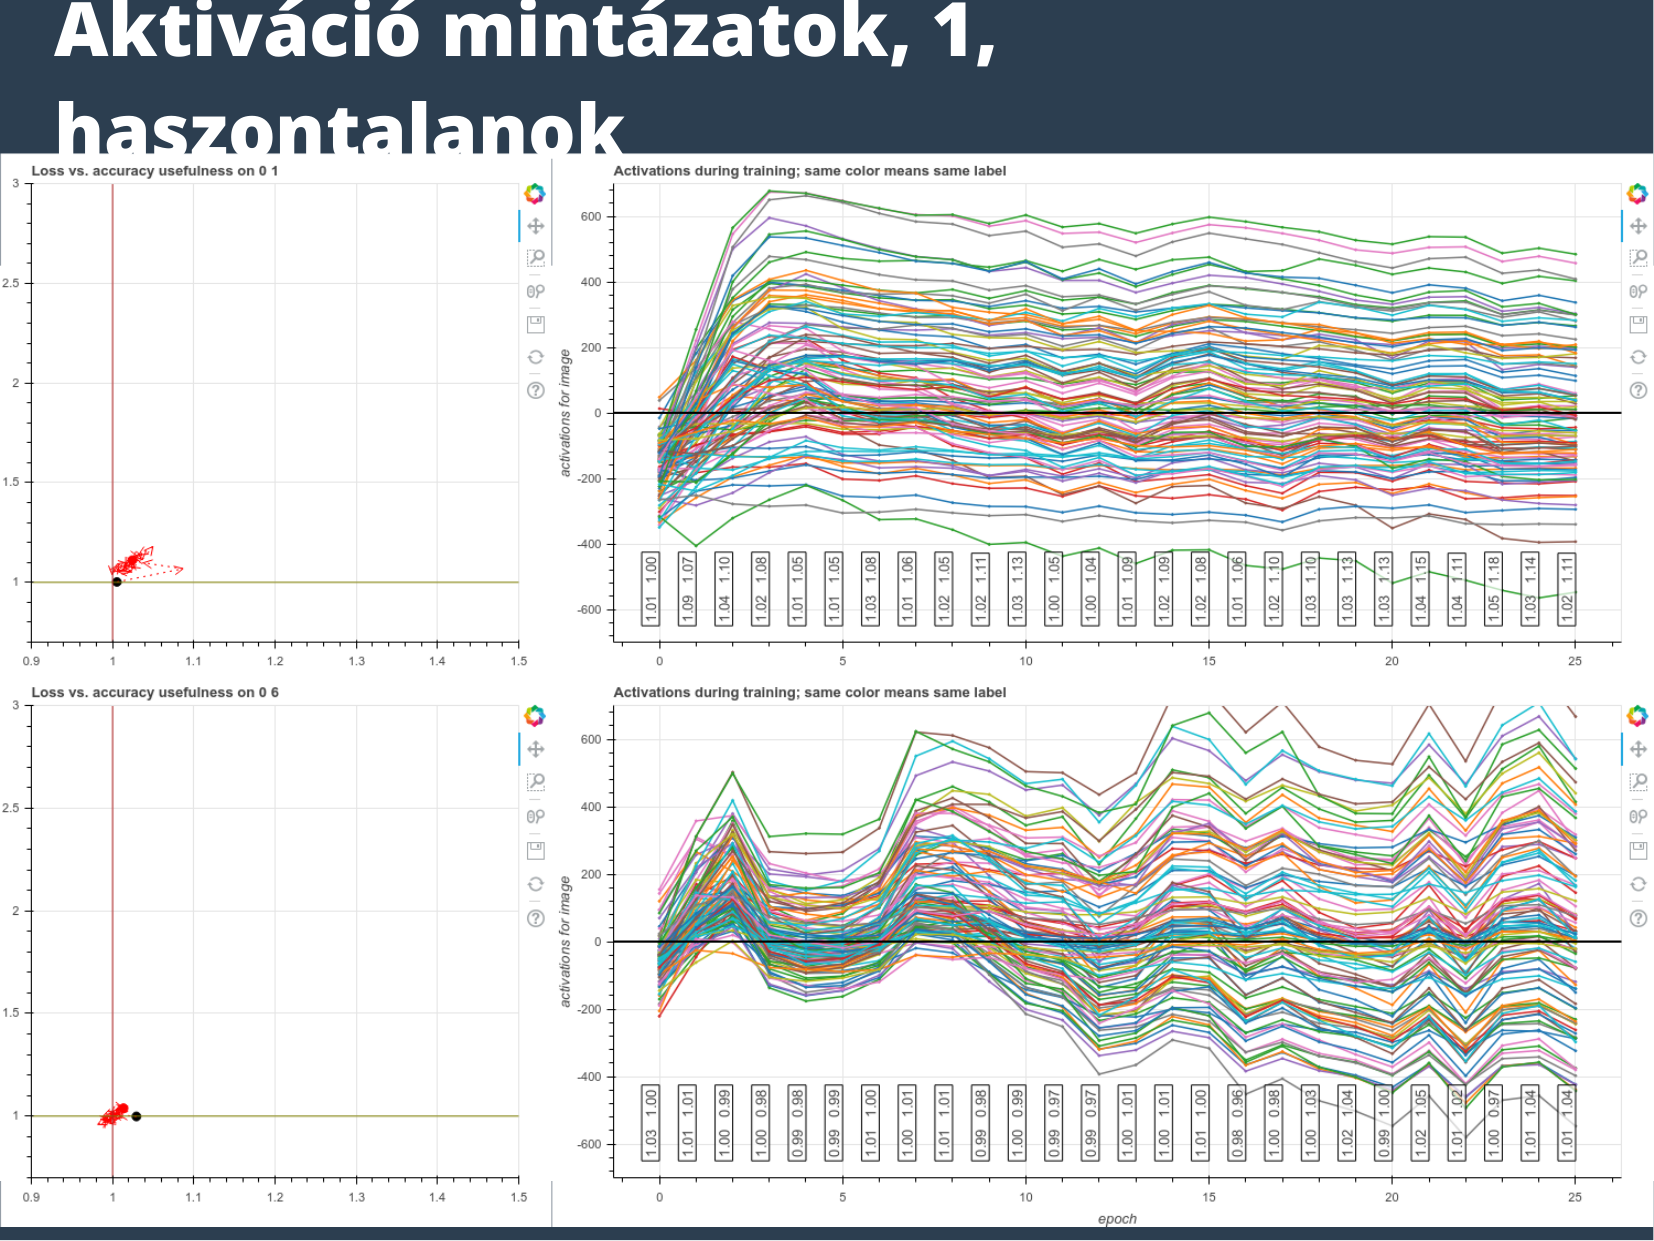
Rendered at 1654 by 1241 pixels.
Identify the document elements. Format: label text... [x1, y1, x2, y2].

title Aktiváció mintázatok, 1, haszontalanok [54, 0, 1591, 153]
picture [0, 153, 1654, 1227]
